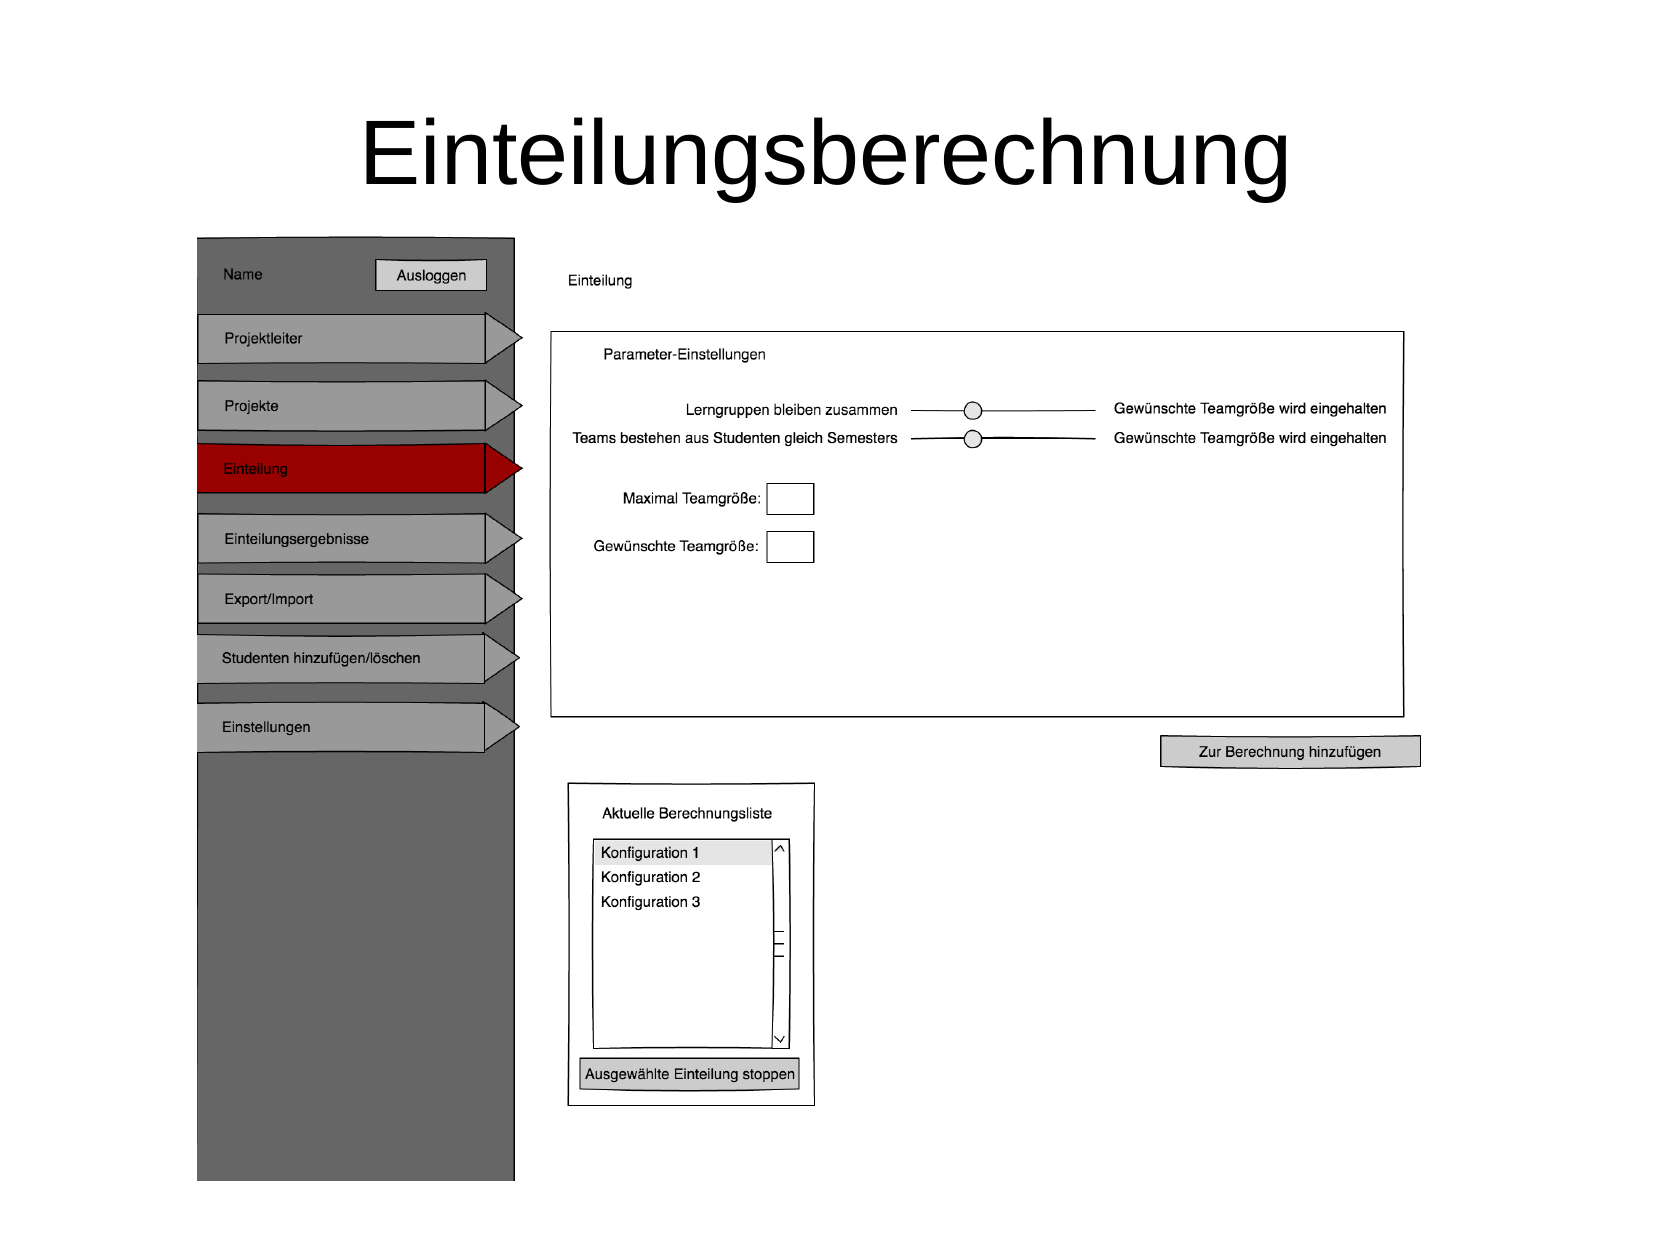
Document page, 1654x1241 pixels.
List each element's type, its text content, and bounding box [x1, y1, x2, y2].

picture [197, 236, 1457, 1181]
title Einteilungsberechnung [82, 49, 1571, 257]
